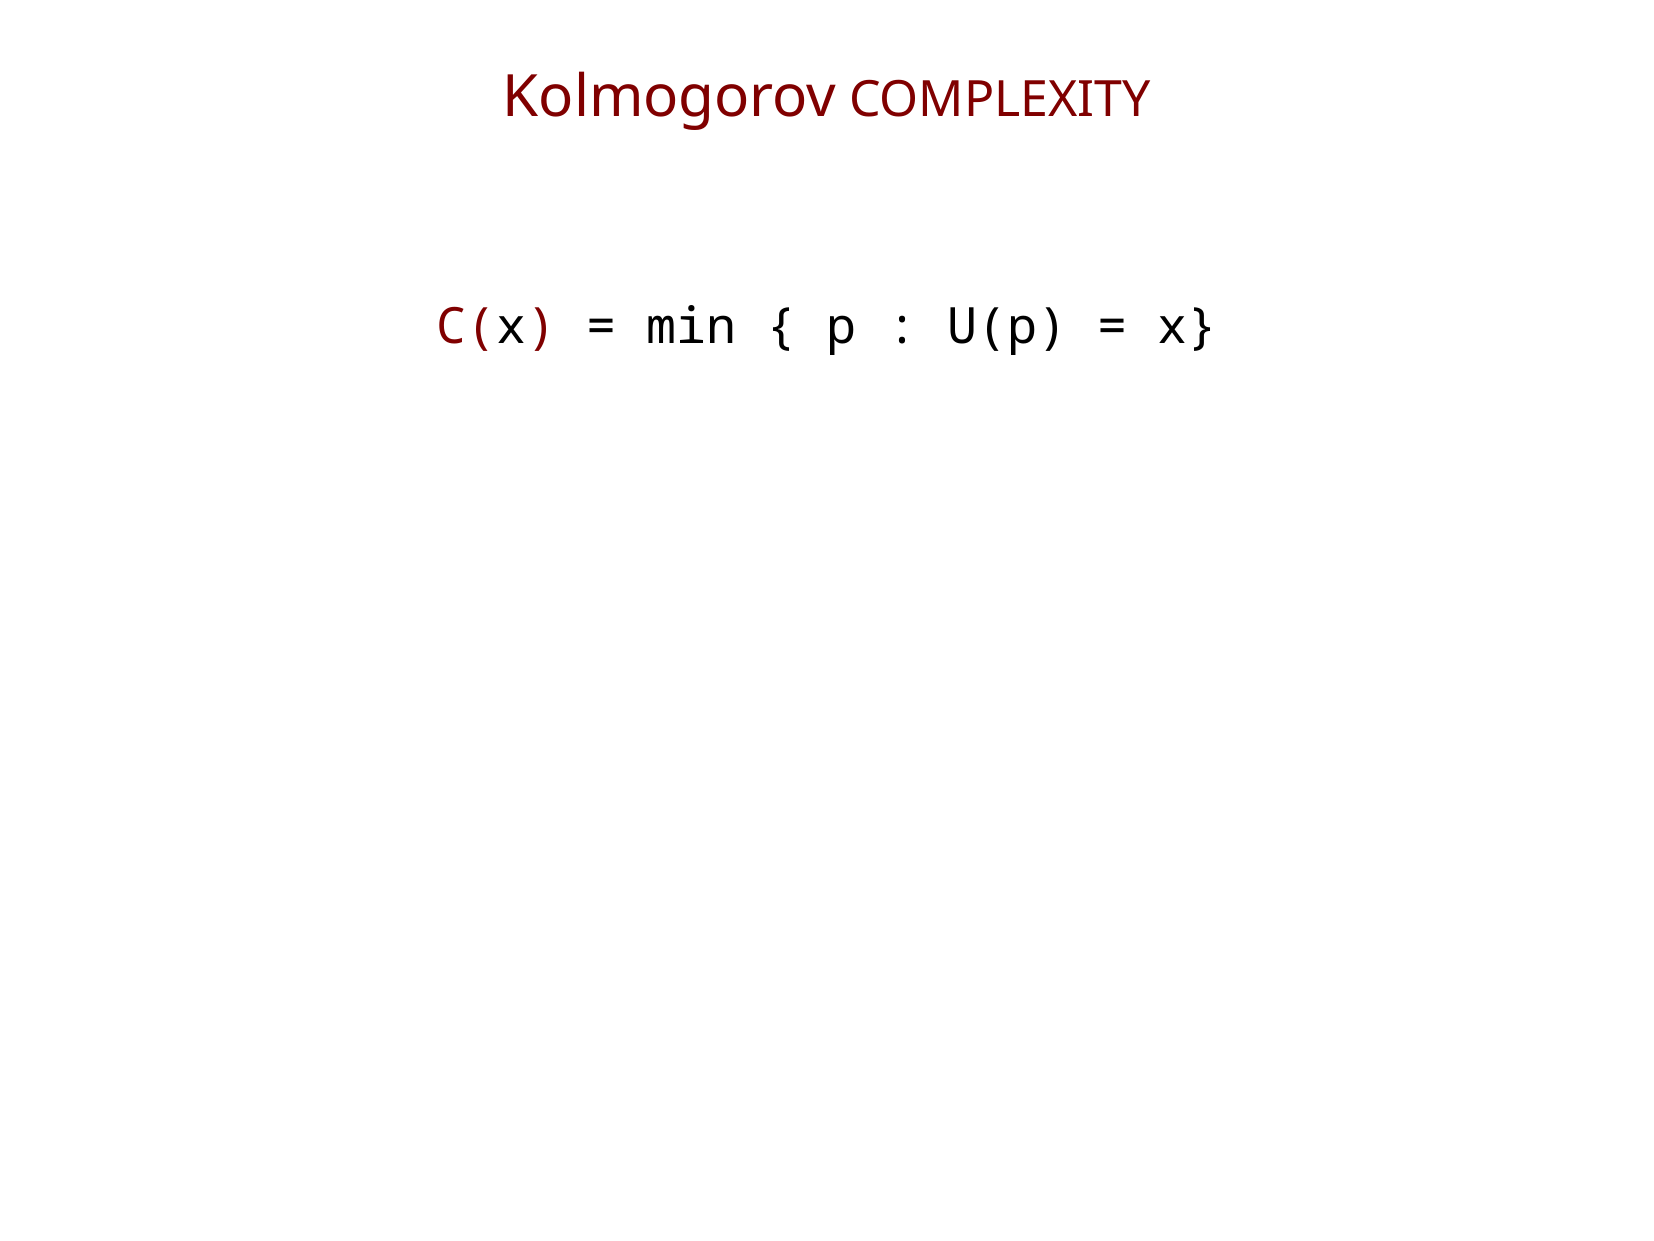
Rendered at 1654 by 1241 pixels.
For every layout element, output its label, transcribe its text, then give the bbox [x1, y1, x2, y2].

title Kolmogorov COMPLEXITY [82, 59, 1571, 127]
list C(x) = min { p : U(p) = x} [82, 290, 1571, 1109]
